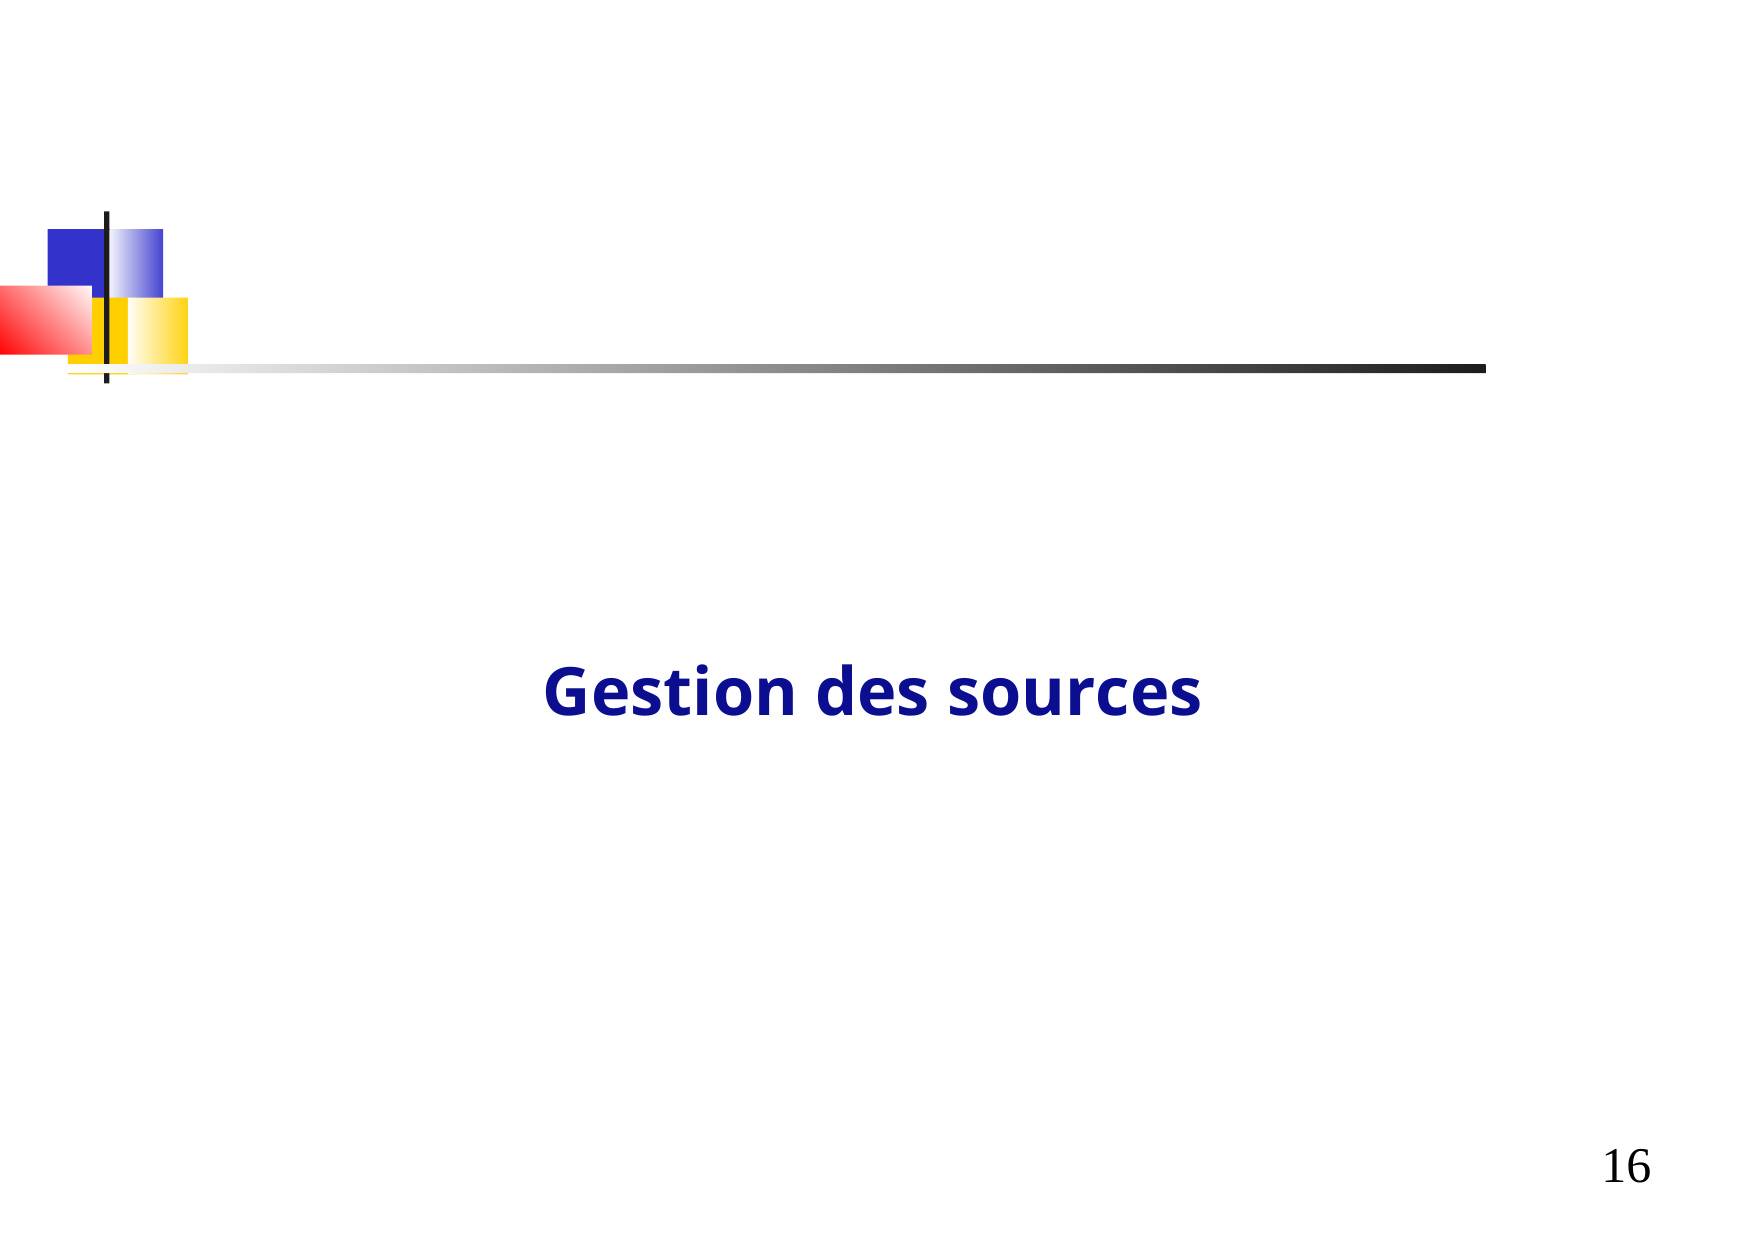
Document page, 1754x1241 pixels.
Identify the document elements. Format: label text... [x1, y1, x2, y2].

subtitle Gestion des sources [179, 371, 1567, 1091]
